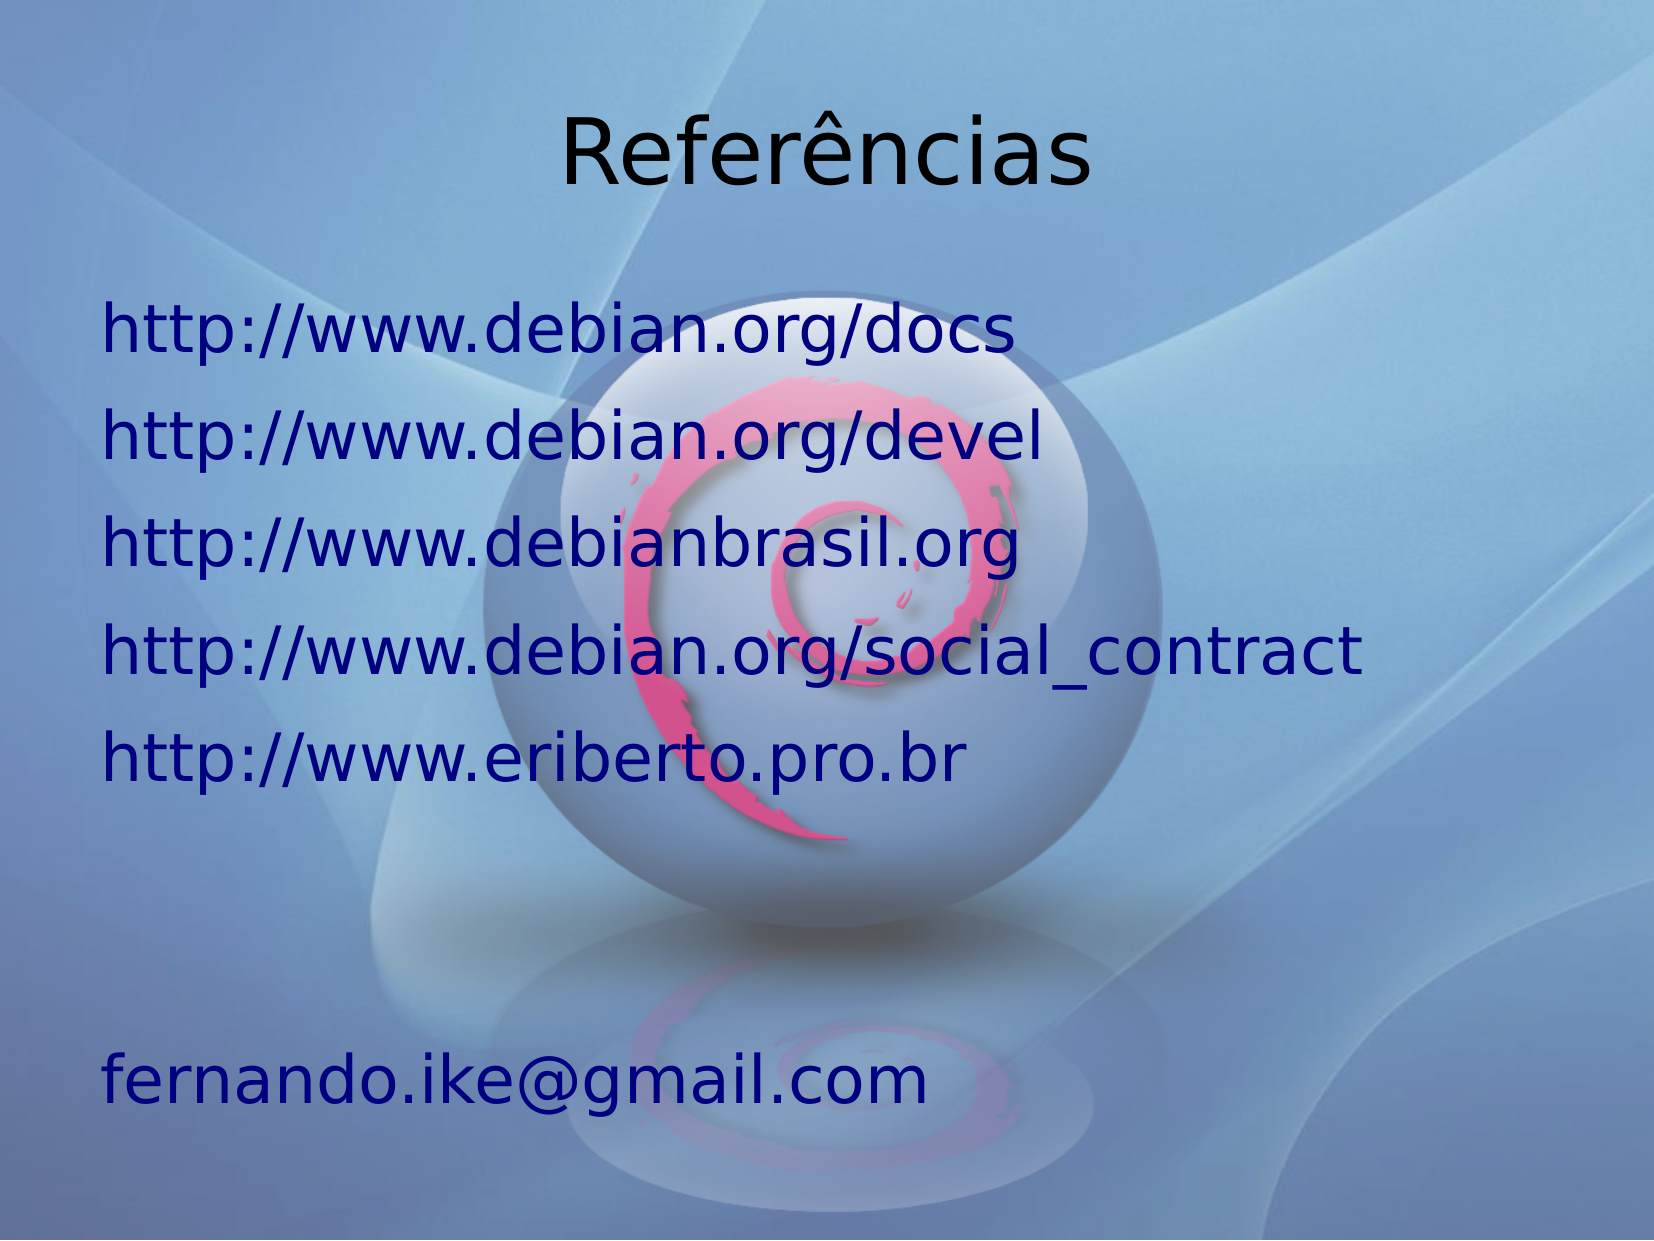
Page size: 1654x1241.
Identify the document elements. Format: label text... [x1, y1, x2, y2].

title Referências [82, 56, 1571, 250]
picture [0, 0, 1654, 1240]
list http://www.debian.org/docs http://www.debian.org/devel http://www.debianbrasil.org http://www.debian.org/social_contract http://www.eriberto.pro.br fernando.ike@gmail.com [82, 290, 1571, 1120]
